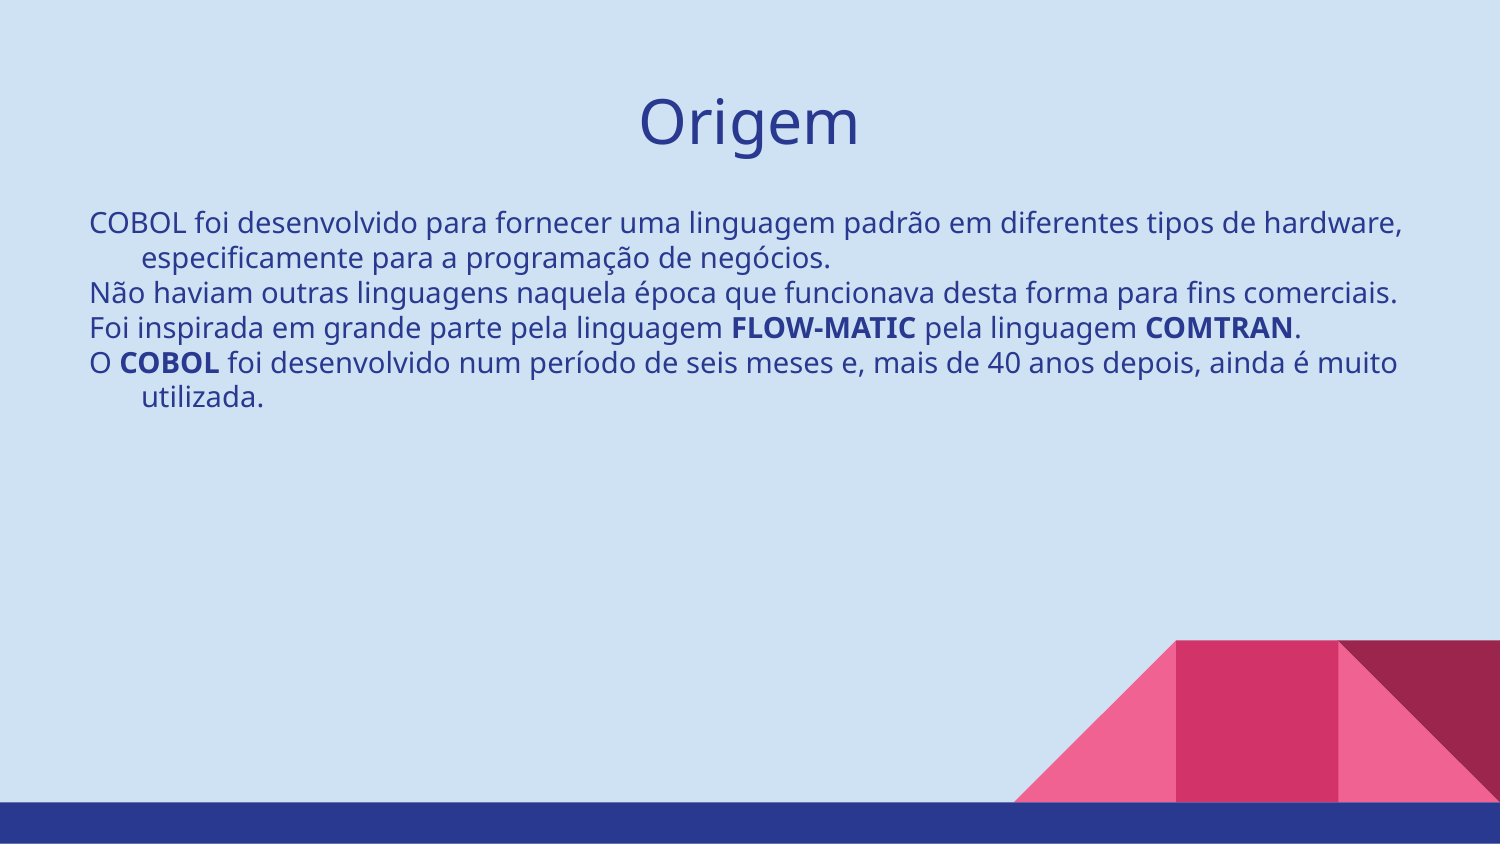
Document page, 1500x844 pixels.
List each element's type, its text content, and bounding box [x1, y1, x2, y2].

title Origem [51, 67, 1449, 167]
list COBOL foi desenvolvido para fornecer uma linguagem padrão em diferentes tipos de hardware, especificamente para a programação de negócios. Não haviam outras linguagens naquela época que funcionava desta forma para fins comerciais. Foi inspirada em grande parte pela linguagem FLOW-MATIC pela linguagem COMTRAN. O COBOL foi desenvolvido num período de seis meses e, mais de 40 anos depois, ainda é muito utilizada. [51, 189, 1449, 505]
